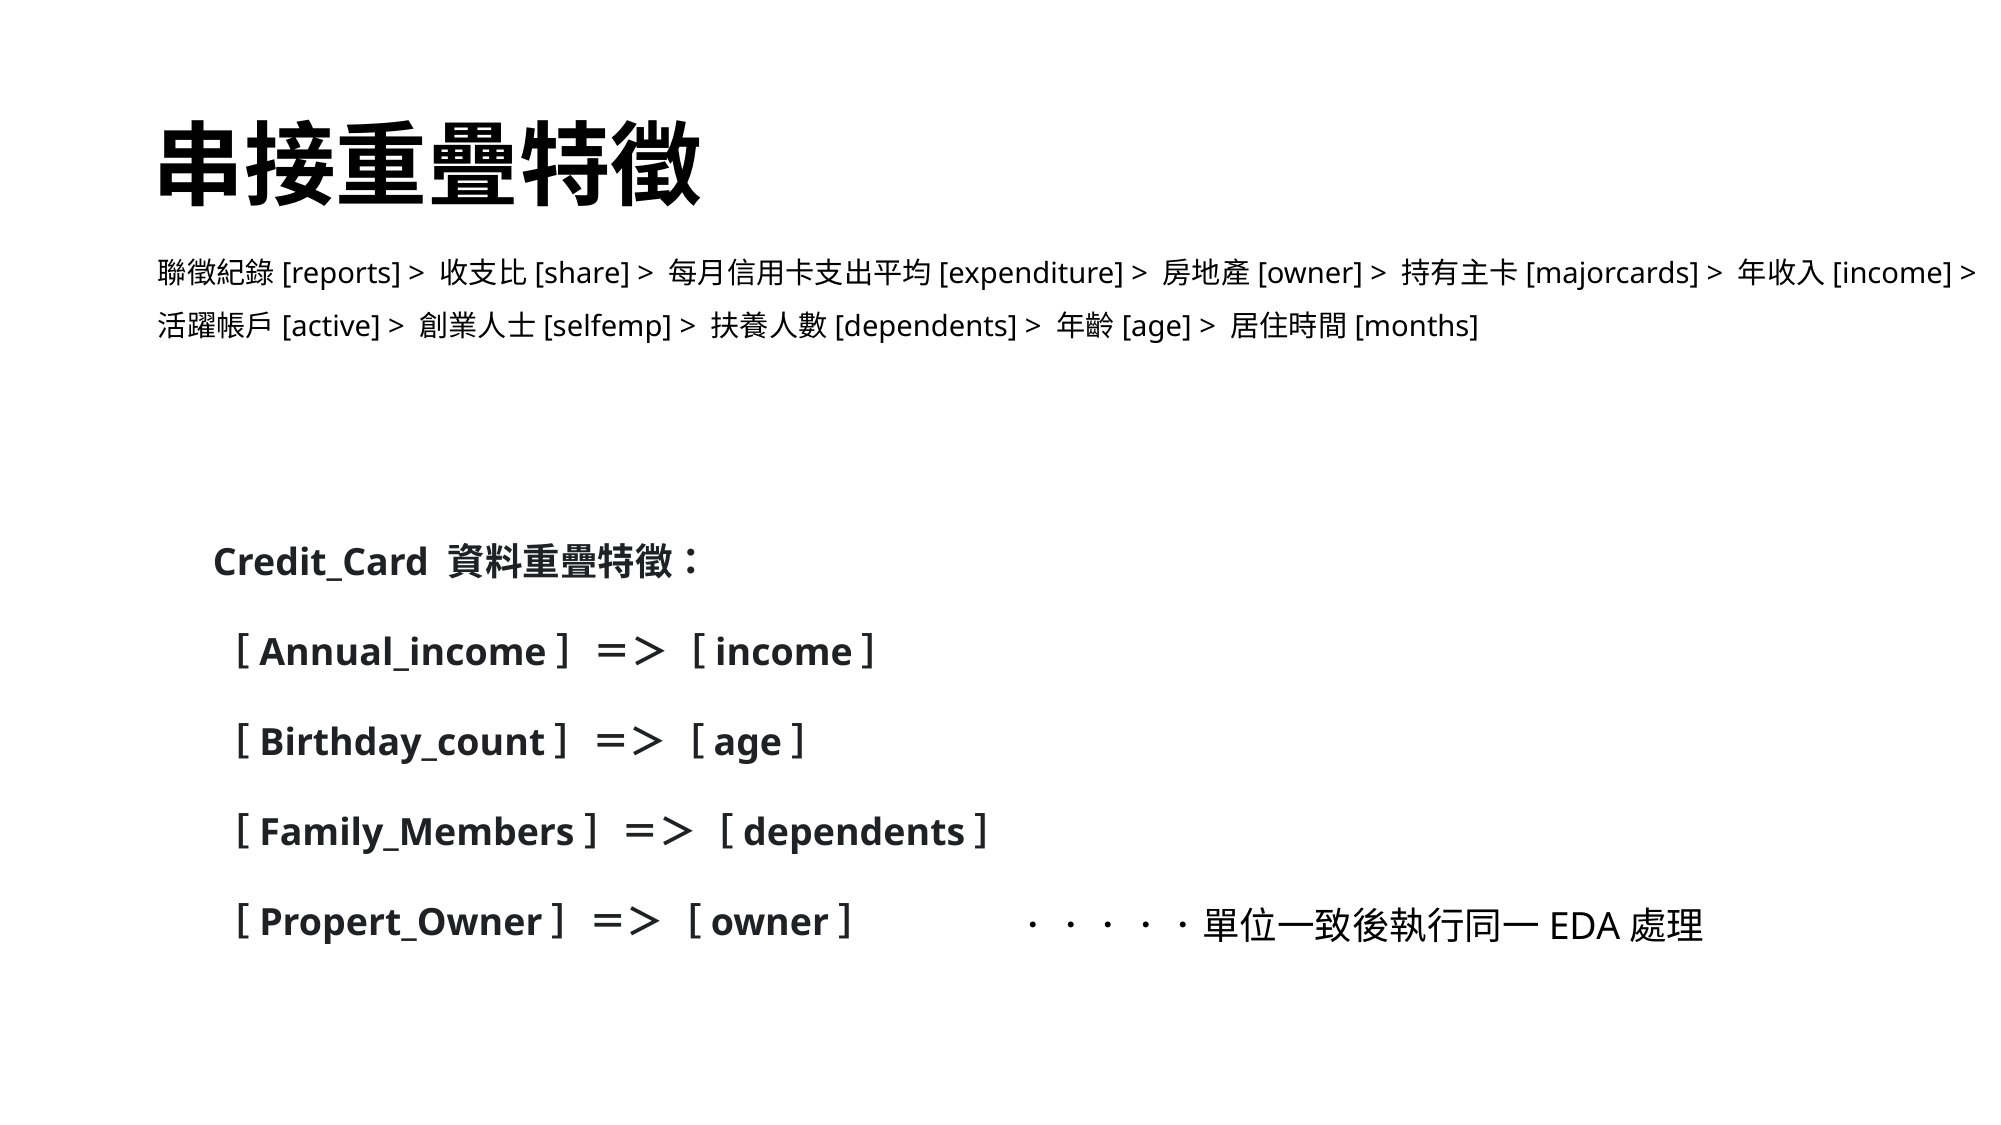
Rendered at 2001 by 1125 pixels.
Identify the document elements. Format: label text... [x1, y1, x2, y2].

text_box Credit_Card 資料重疊特徵： ［Annual_income］＝＞［income］ ［Birthday_count］＝＞［age］ ［Family_Members］＝＞［dependents］ ［Propert_Owner］＝＞［owner］ [198, 530, 1199, 951]
text_box ．．．．．單位一致後執行同一EDA處理 [999, 894, 1829, 955]
list 聯徵紀錄[reports] > 收支比[share] > 每月信用卡支出平均[expenditure] > 房地產[owner] > 持有主卡[majorcards] > 年收入[income] > 活躍帳戶[active] > 創業人士[selfemp] > 扶養人數[dependents] > 年齡[age] > 居住時間[months] [142, 251, 2000, 904]
title 串接重疊特徵 [137, 59, 1863, 278]
